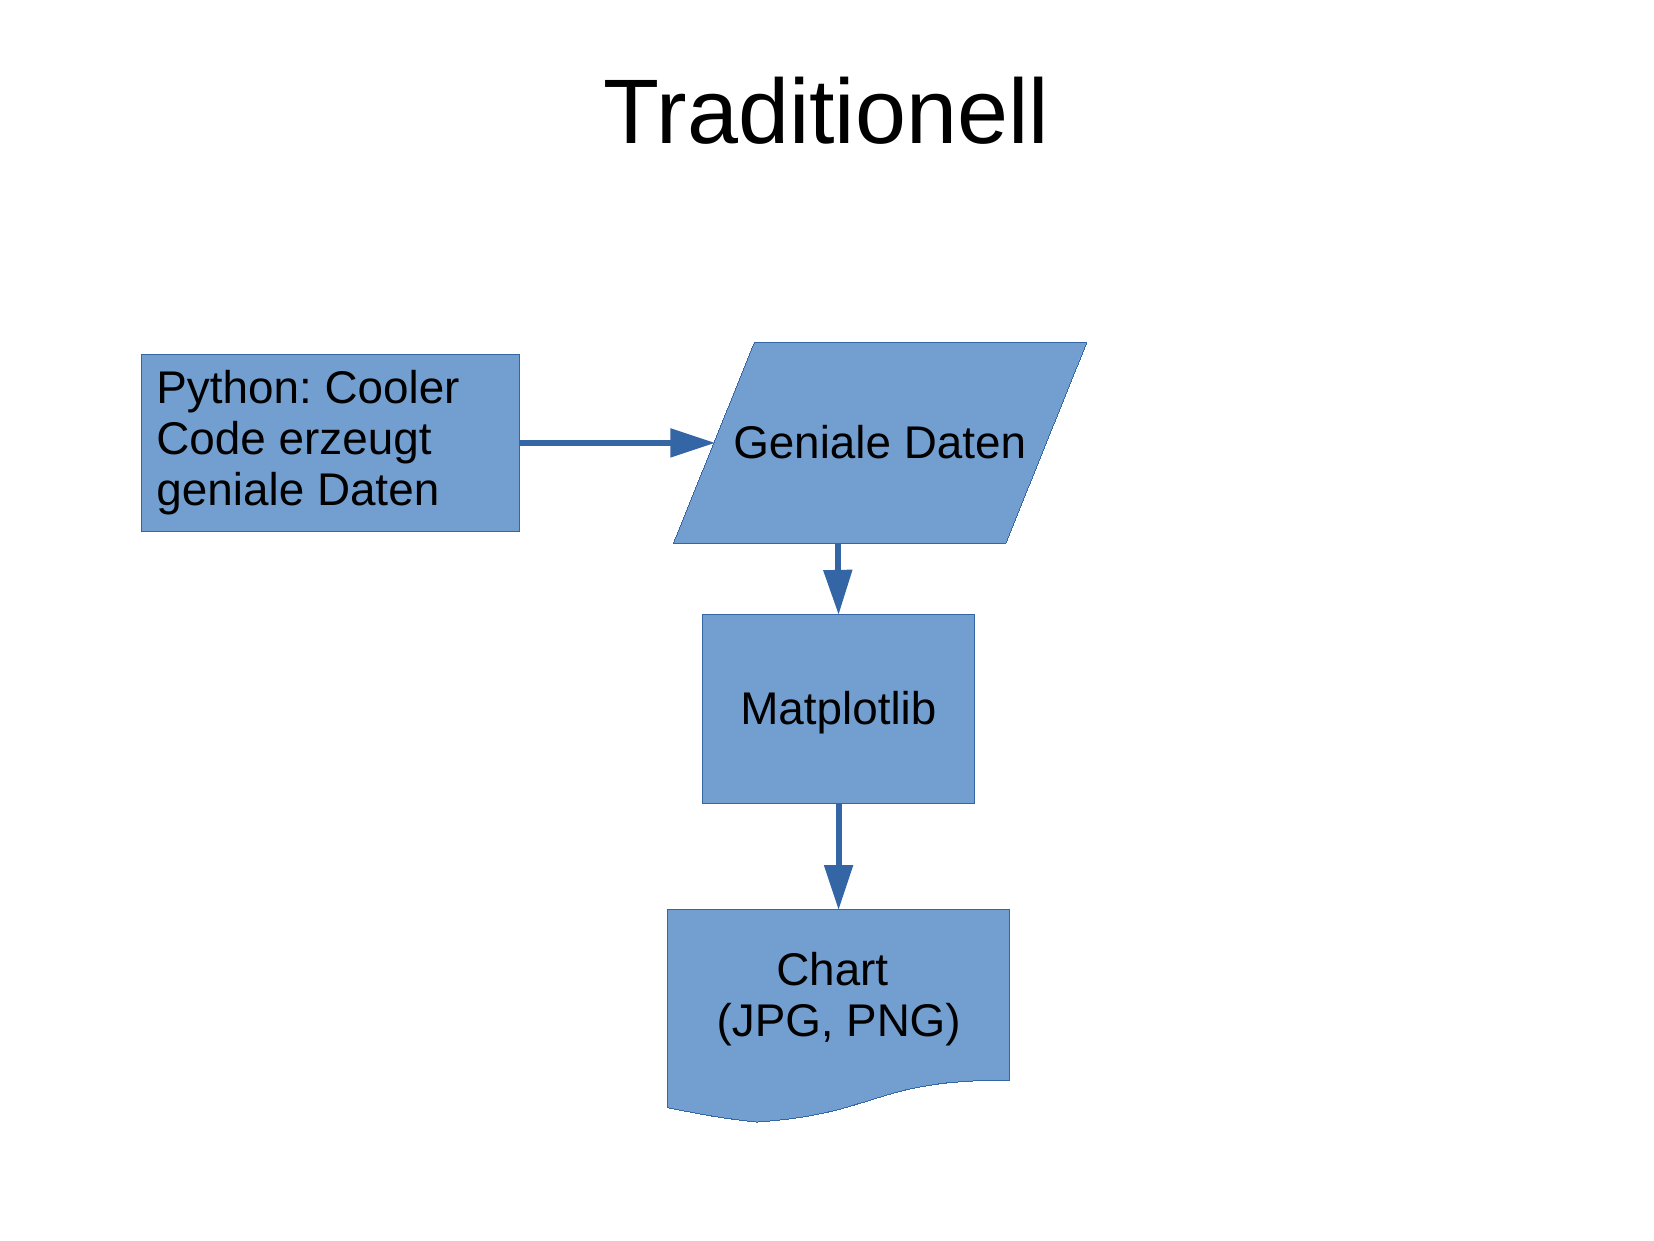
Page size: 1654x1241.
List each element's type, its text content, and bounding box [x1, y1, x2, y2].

text_box Matplotlib [702, 614, 975, 804]
title Traditionell [82, 8, 1571, 216]
text_box Geniale Daten [673, 342, 1087, 544]
text_box Chart (JPG, PNG) [667, 909, 1010, 1123]
text_box Python: Cooler Code erzeugt geniale Daten [141, 354, 520, 532]
